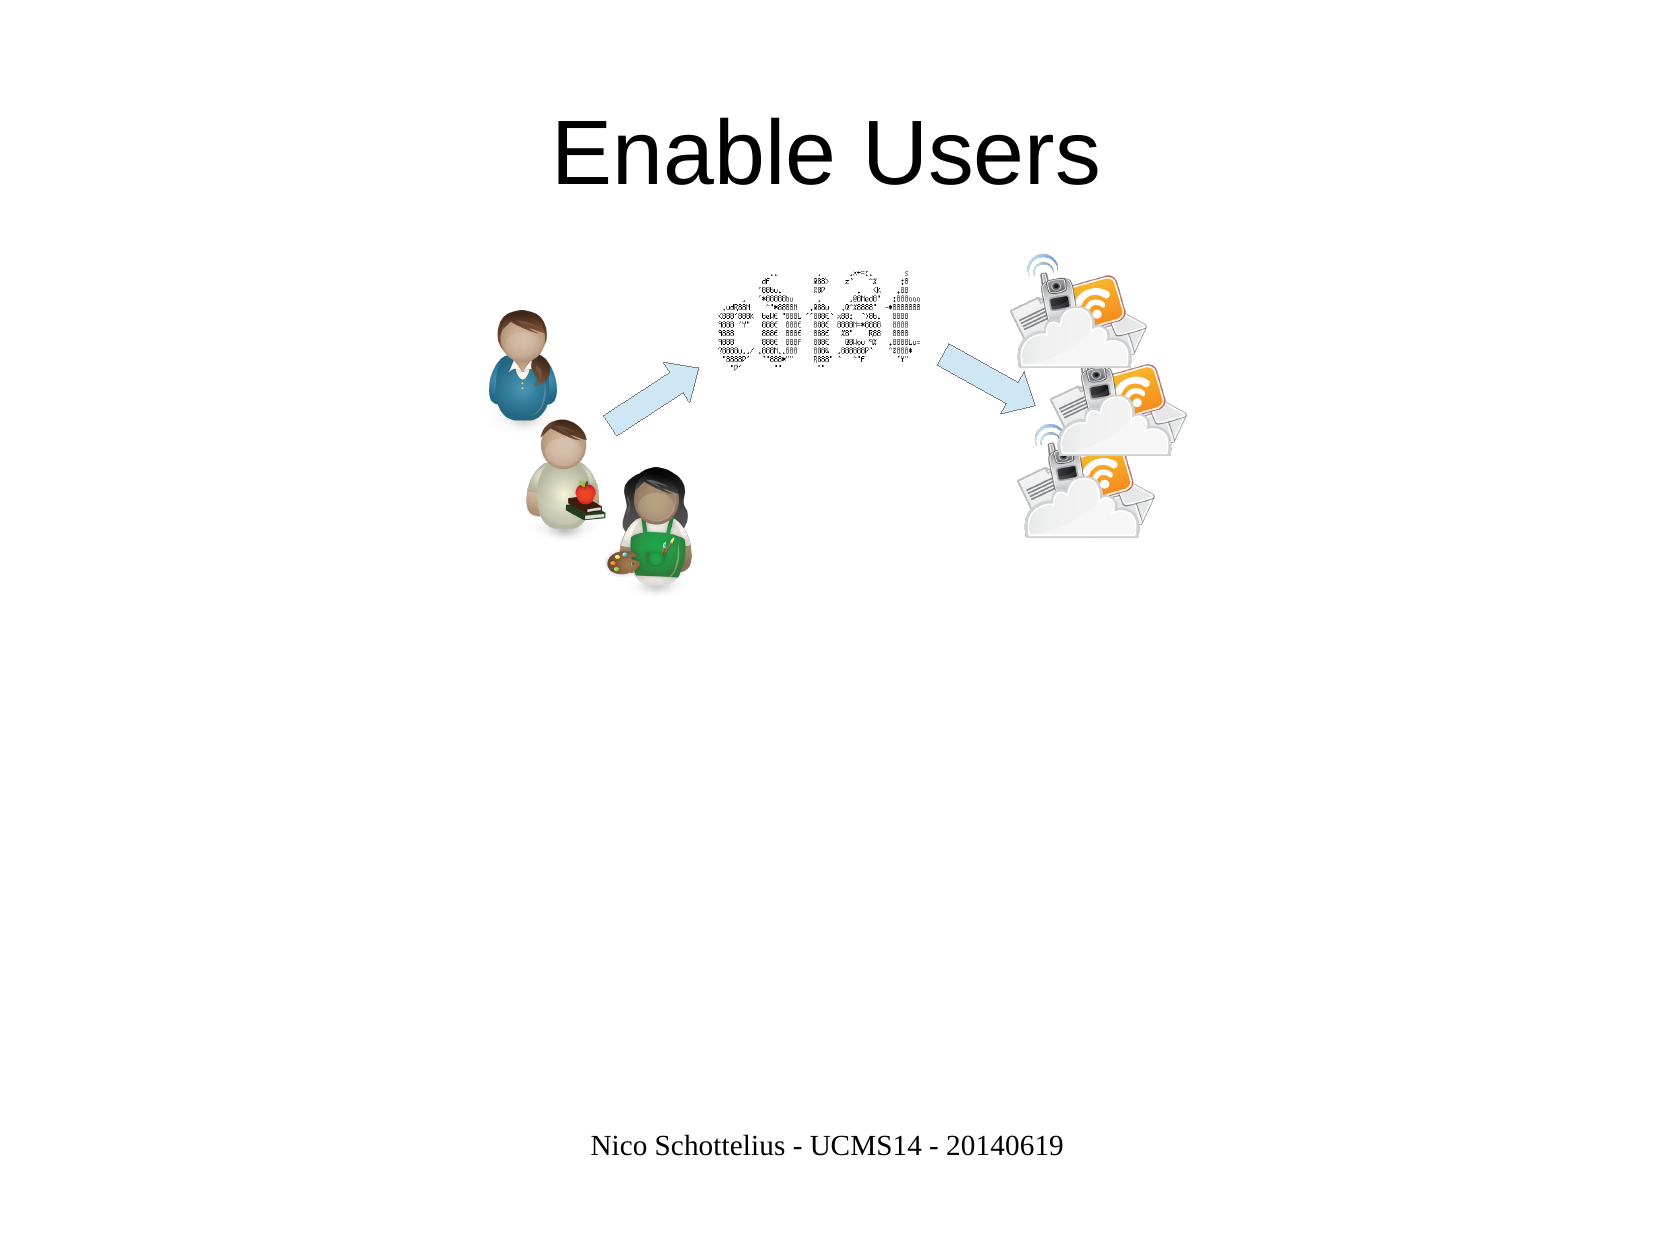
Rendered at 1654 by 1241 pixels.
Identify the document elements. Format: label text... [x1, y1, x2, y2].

picture [717, 263, 923, 374]
picture [478, 304, 706, 596]
text_box [603, 362, 699, 436]
text_box [937, 343, 1036, 414]
picture [1010, 254, 1190, 538]
title Enable Users [82, 49, 1571, 257]
